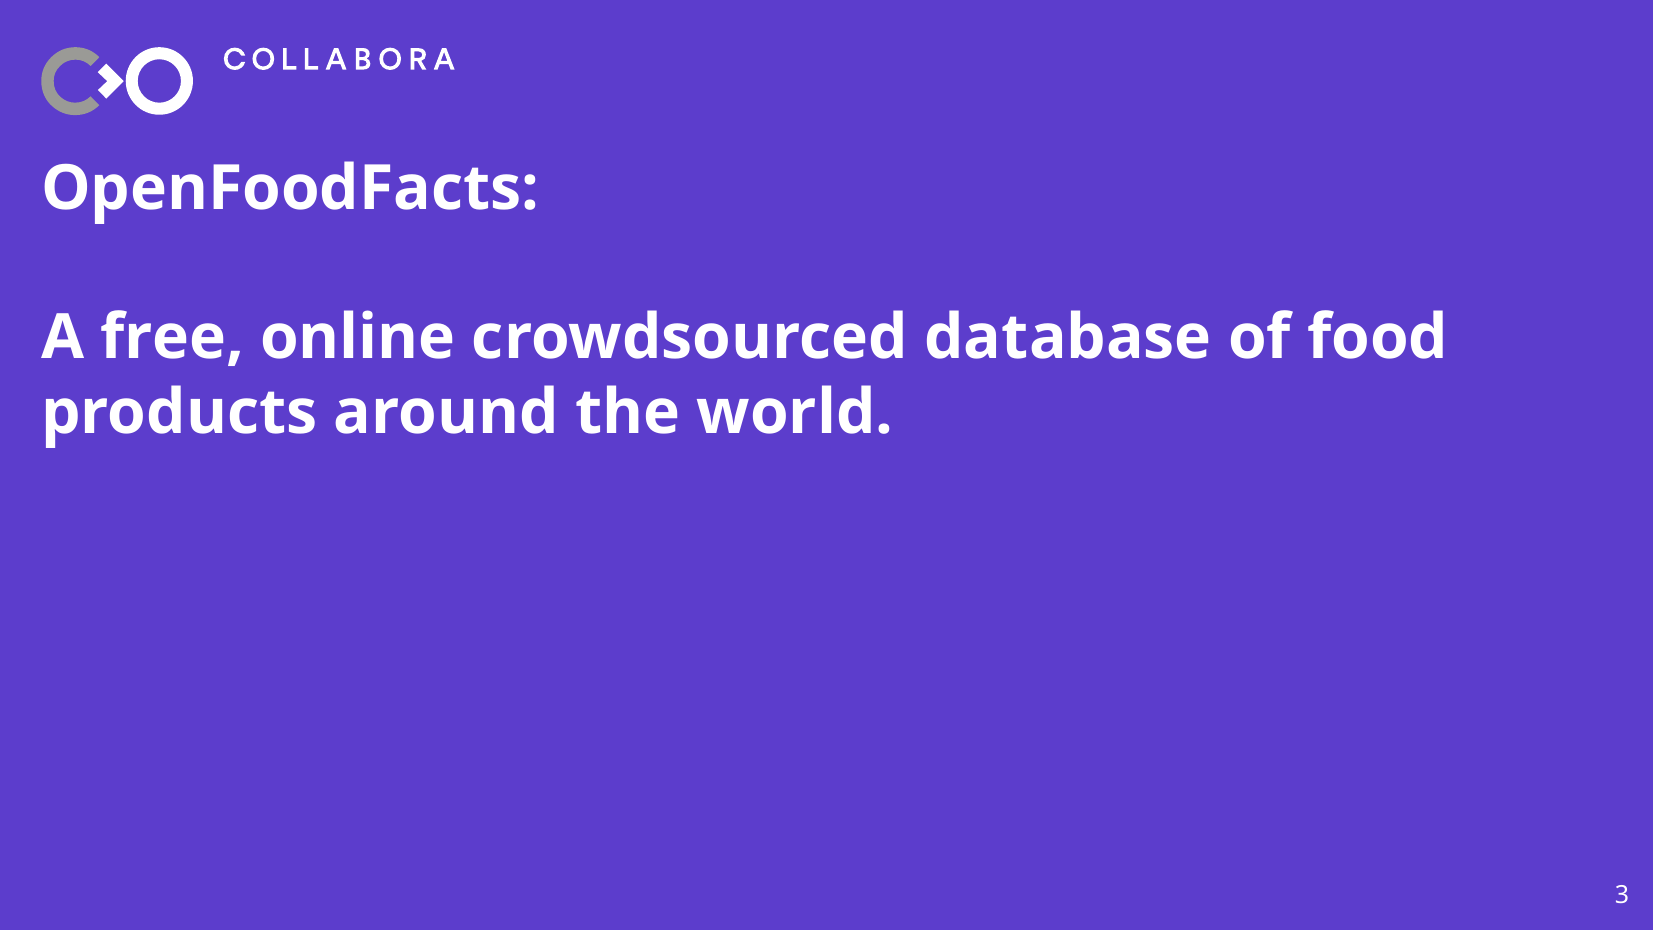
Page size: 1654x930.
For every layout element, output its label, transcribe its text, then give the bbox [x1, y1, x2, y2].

title OpenFoodFacts: A free, online crowdsourced database of food products around the world. [41, 146, 1614, 311]
